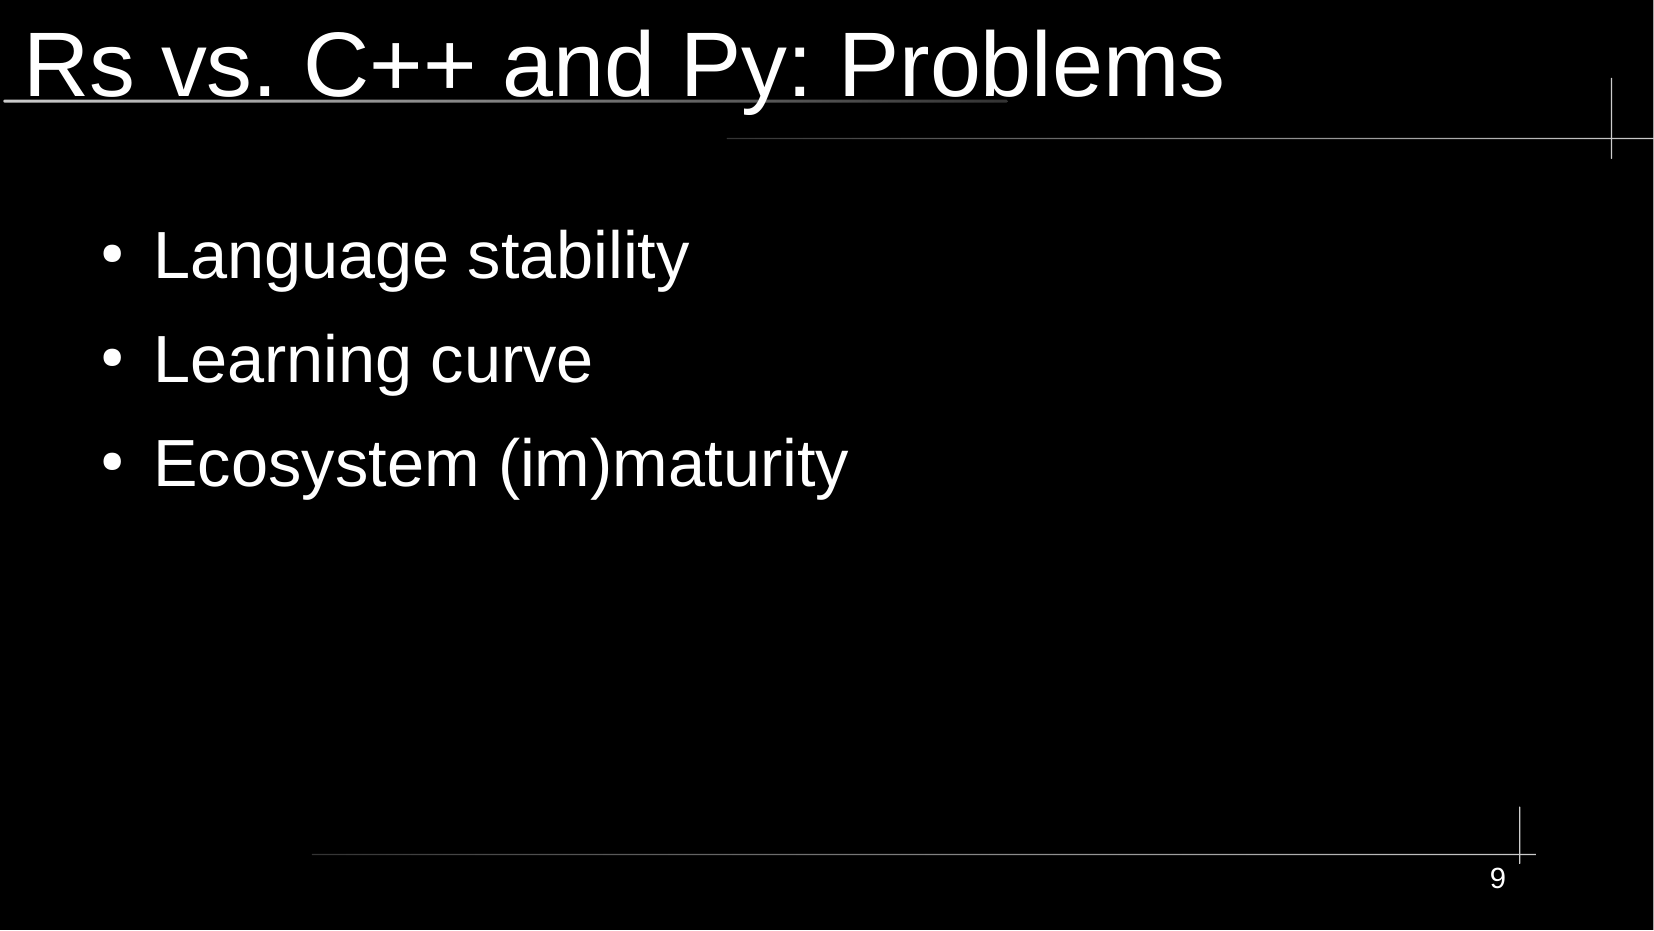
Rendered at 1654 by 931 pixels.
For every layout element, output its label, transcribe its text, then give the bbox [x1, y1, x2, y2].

title Rs vs. C++ and Py: Problems [23, 11, 1589, 119]
list Language stability Learning curve Ecosystem (im)maturity [82, 217, 1571, 758]
